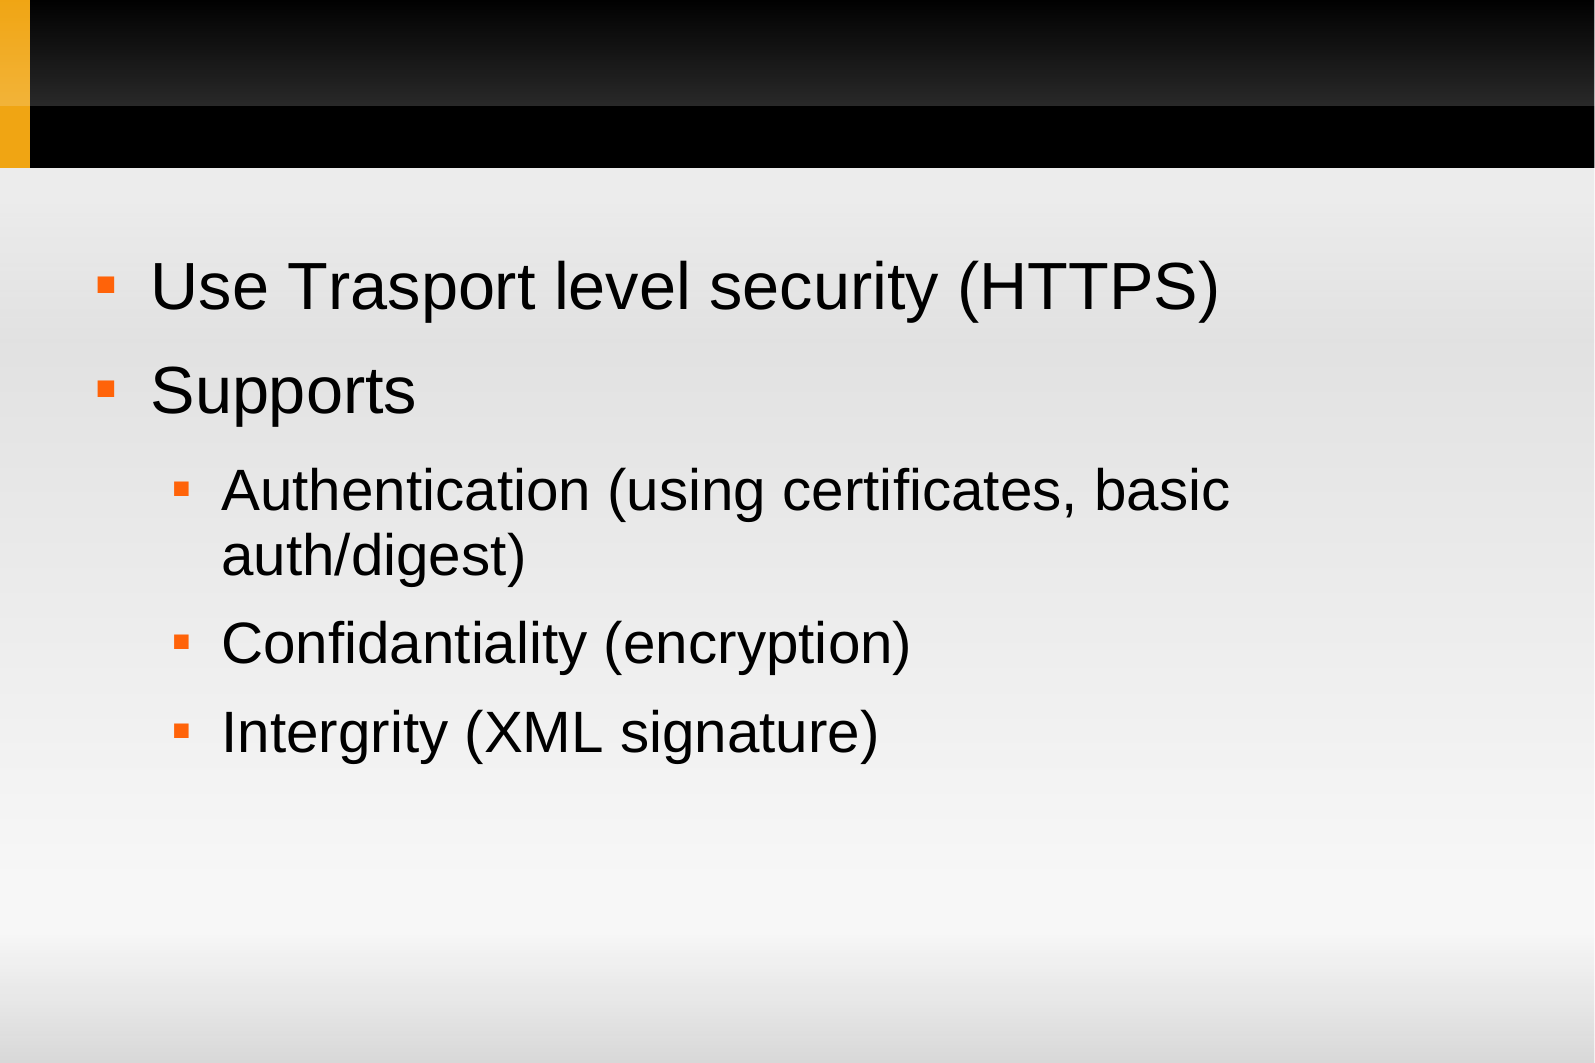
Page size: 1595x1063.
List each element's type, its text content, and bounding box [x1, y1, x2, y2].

list Use Trasport level security (HTTPS) Supports Authentication (using certificates, basic auth/digest) Confidantiality (encryption) Intergrity (XML signature) [79, 248, 1515, 936]
picture [0, 0, 1595, 1063]
